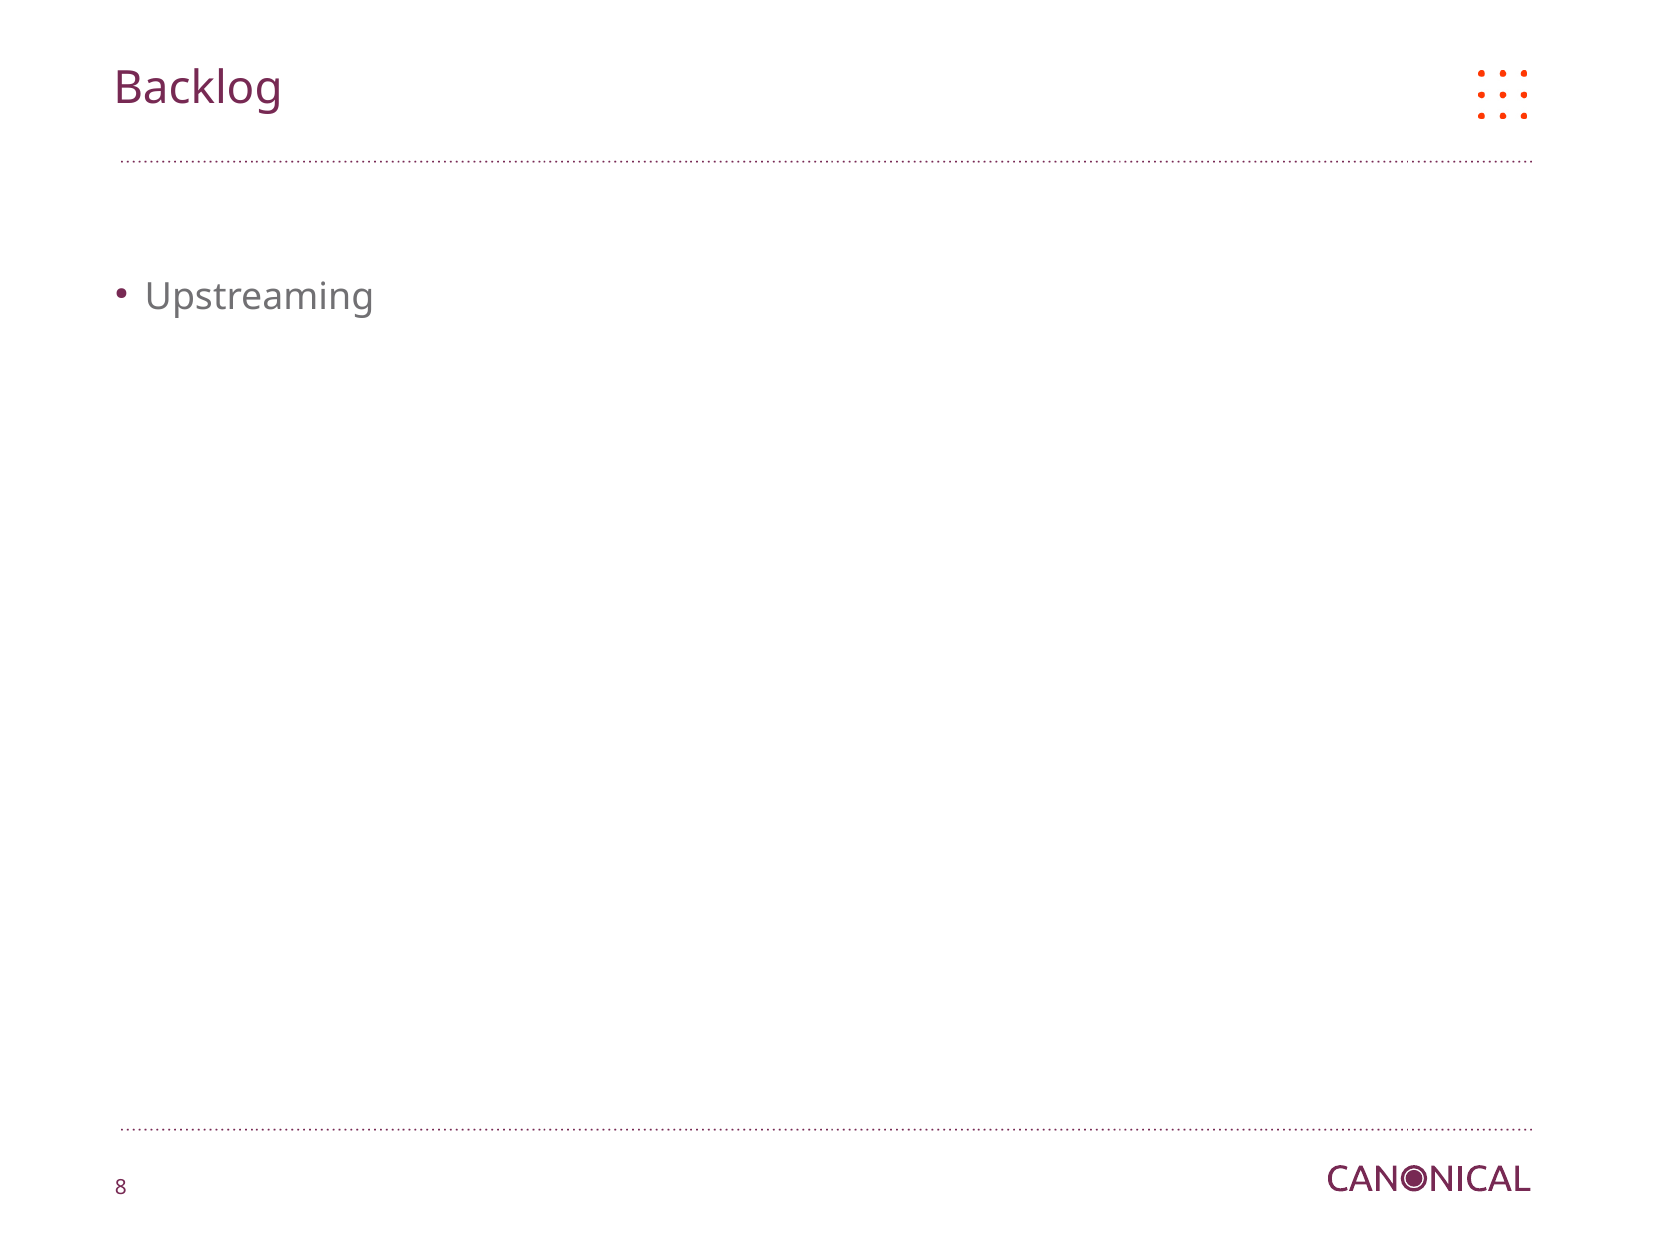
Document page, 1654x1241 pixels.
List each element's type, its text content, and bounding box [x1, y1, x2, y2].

title Backlog [113, 64, 1382, 107]
picture [111, 1127, 1533, 1134]
picture [111, 159, 1533, 166]
picture [1478, 70, 1527, 119]
list Upstreaming [115, 256, 1540, 977]
